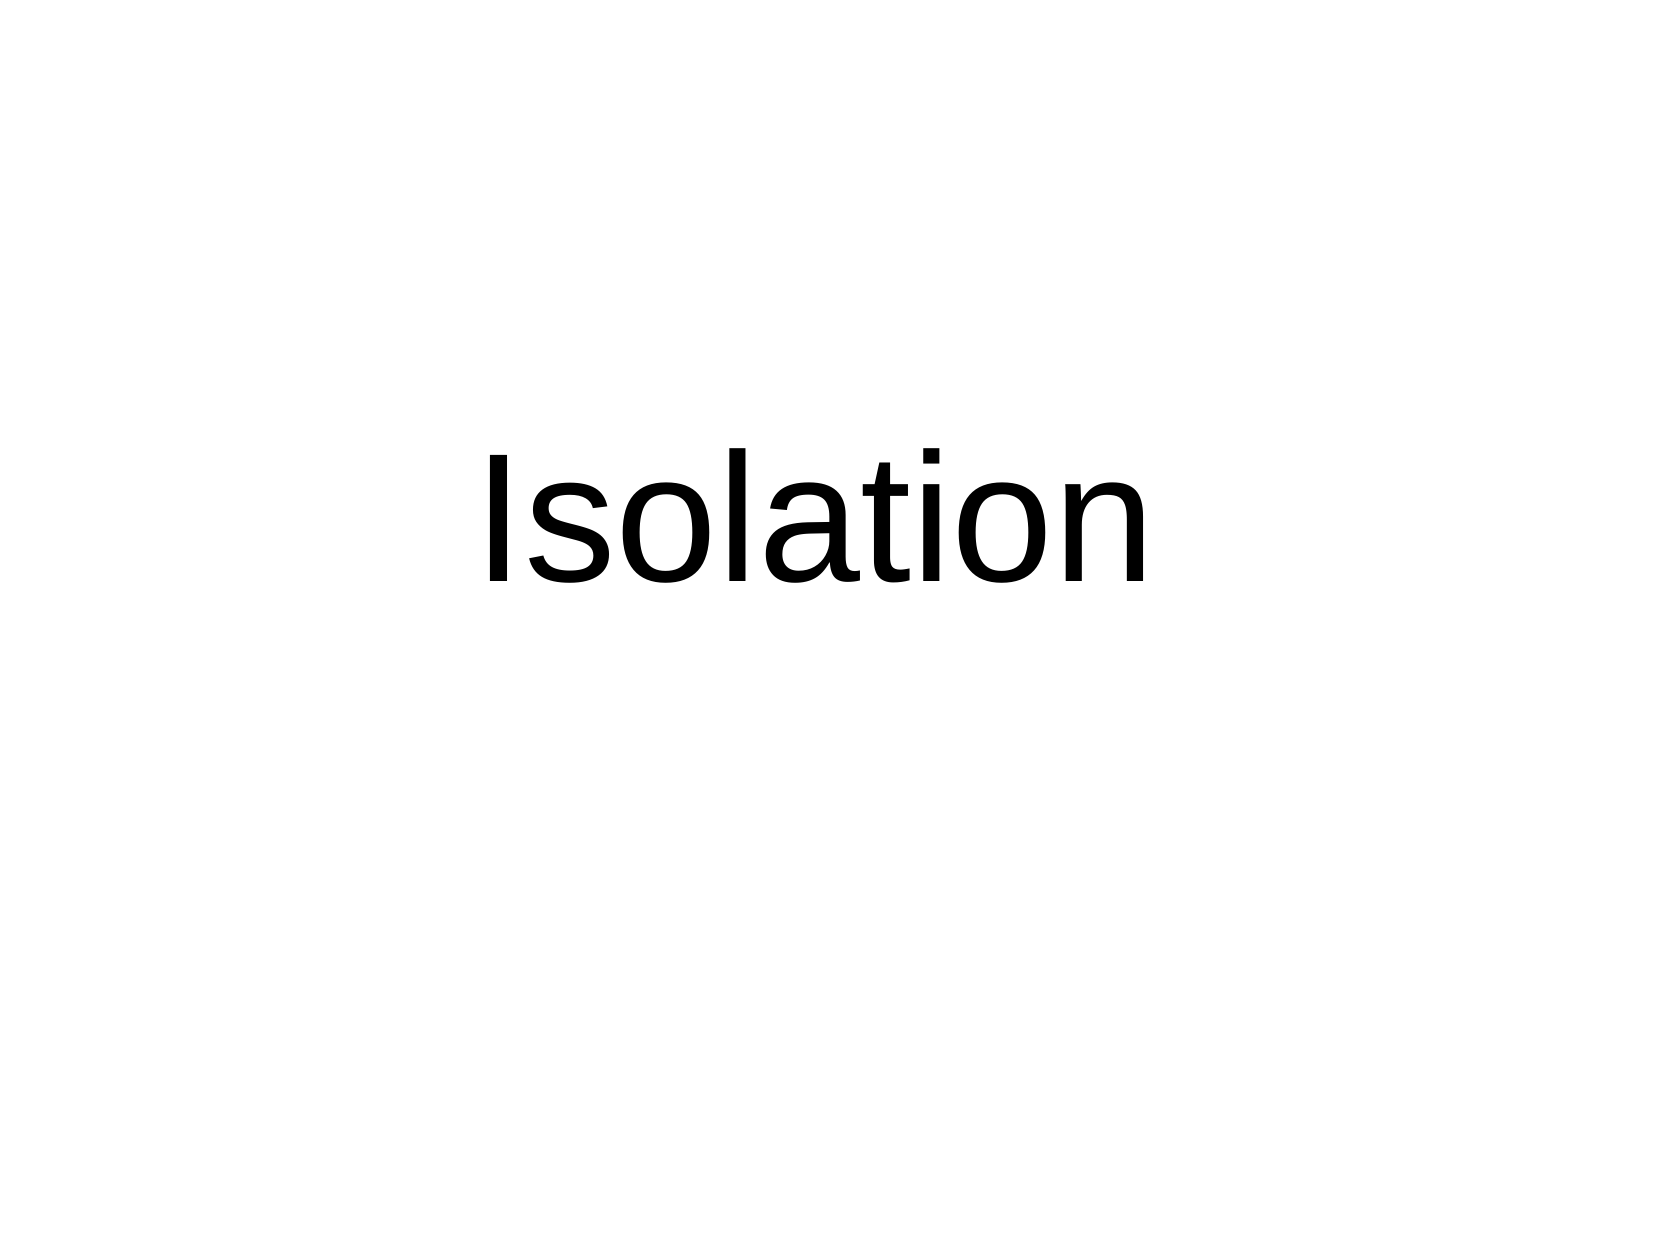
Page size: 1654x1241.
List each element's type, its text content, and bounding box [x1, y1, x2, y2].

text_box Isolation [70, 407, 1560, 833]
